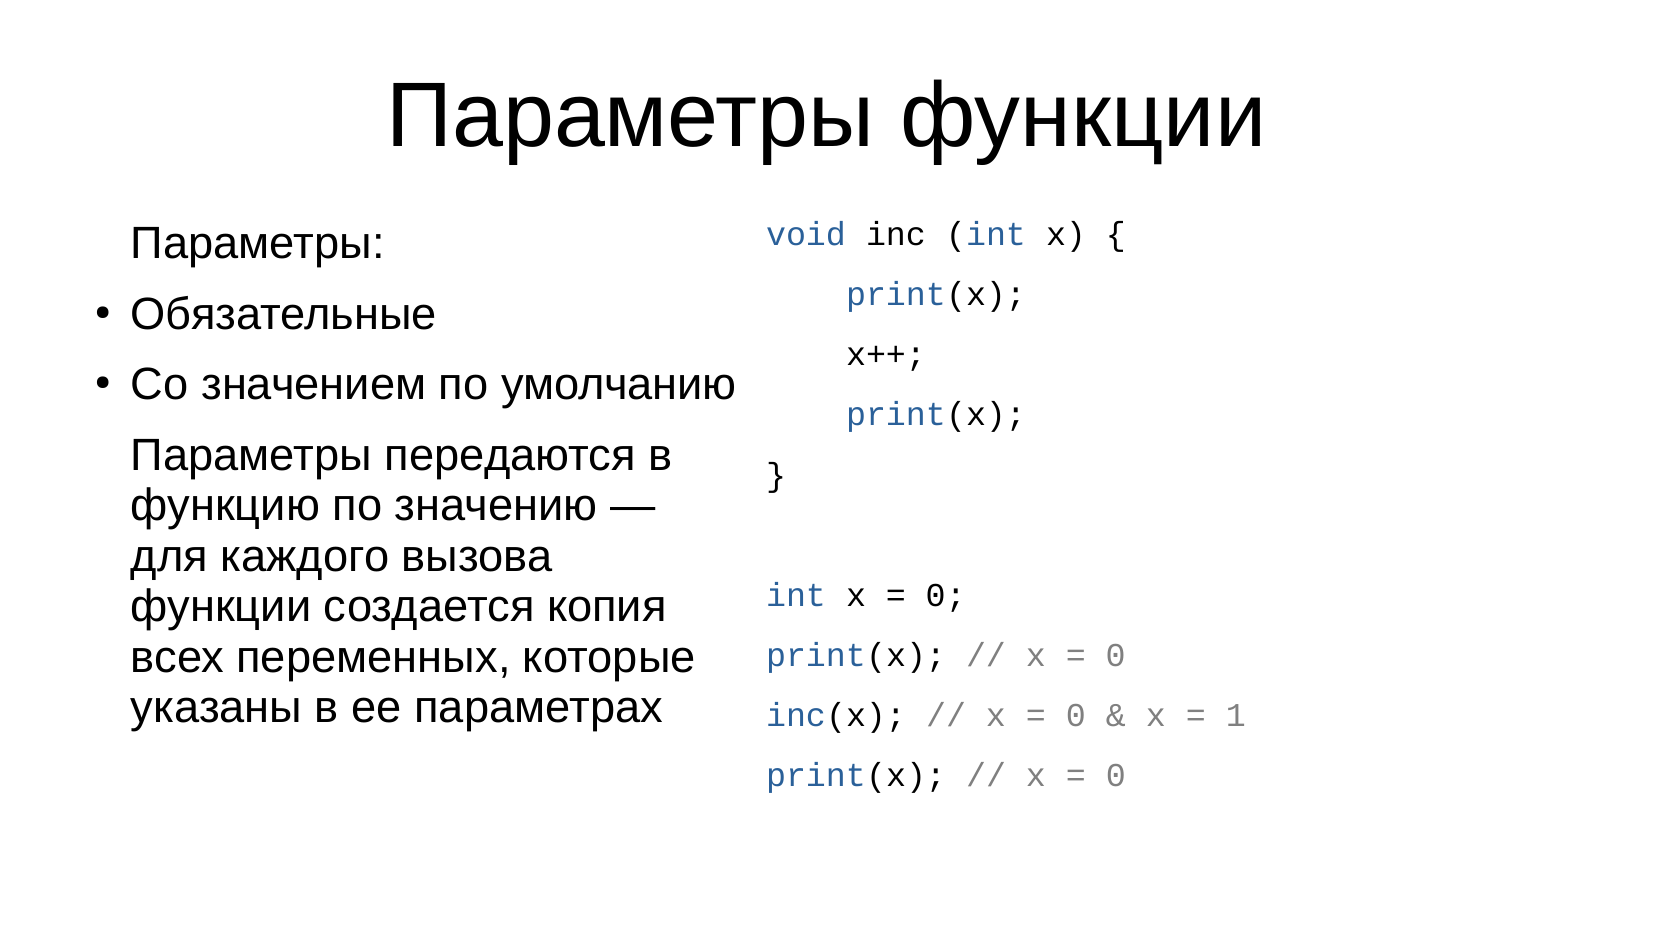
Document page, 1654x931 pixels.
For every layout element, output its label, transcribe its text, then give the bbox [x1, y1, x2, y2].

list Параметры: Обязательные Со значением по умолчанию Параметры передаются в функцию по значению — для каждого вызова функции создается копия всех переменных, которые указаны в ее параметрах [82, 217, 739, 758]
list void inc (int x) { print(x); x++; print(x); } int x = 0; print(x); // x = 0 inc(x); // x = 0 & x = 1 print(x); // x = 0 [766, 217, 1593, 798]
title Параметры функции [82, 37, 1571, 193]
